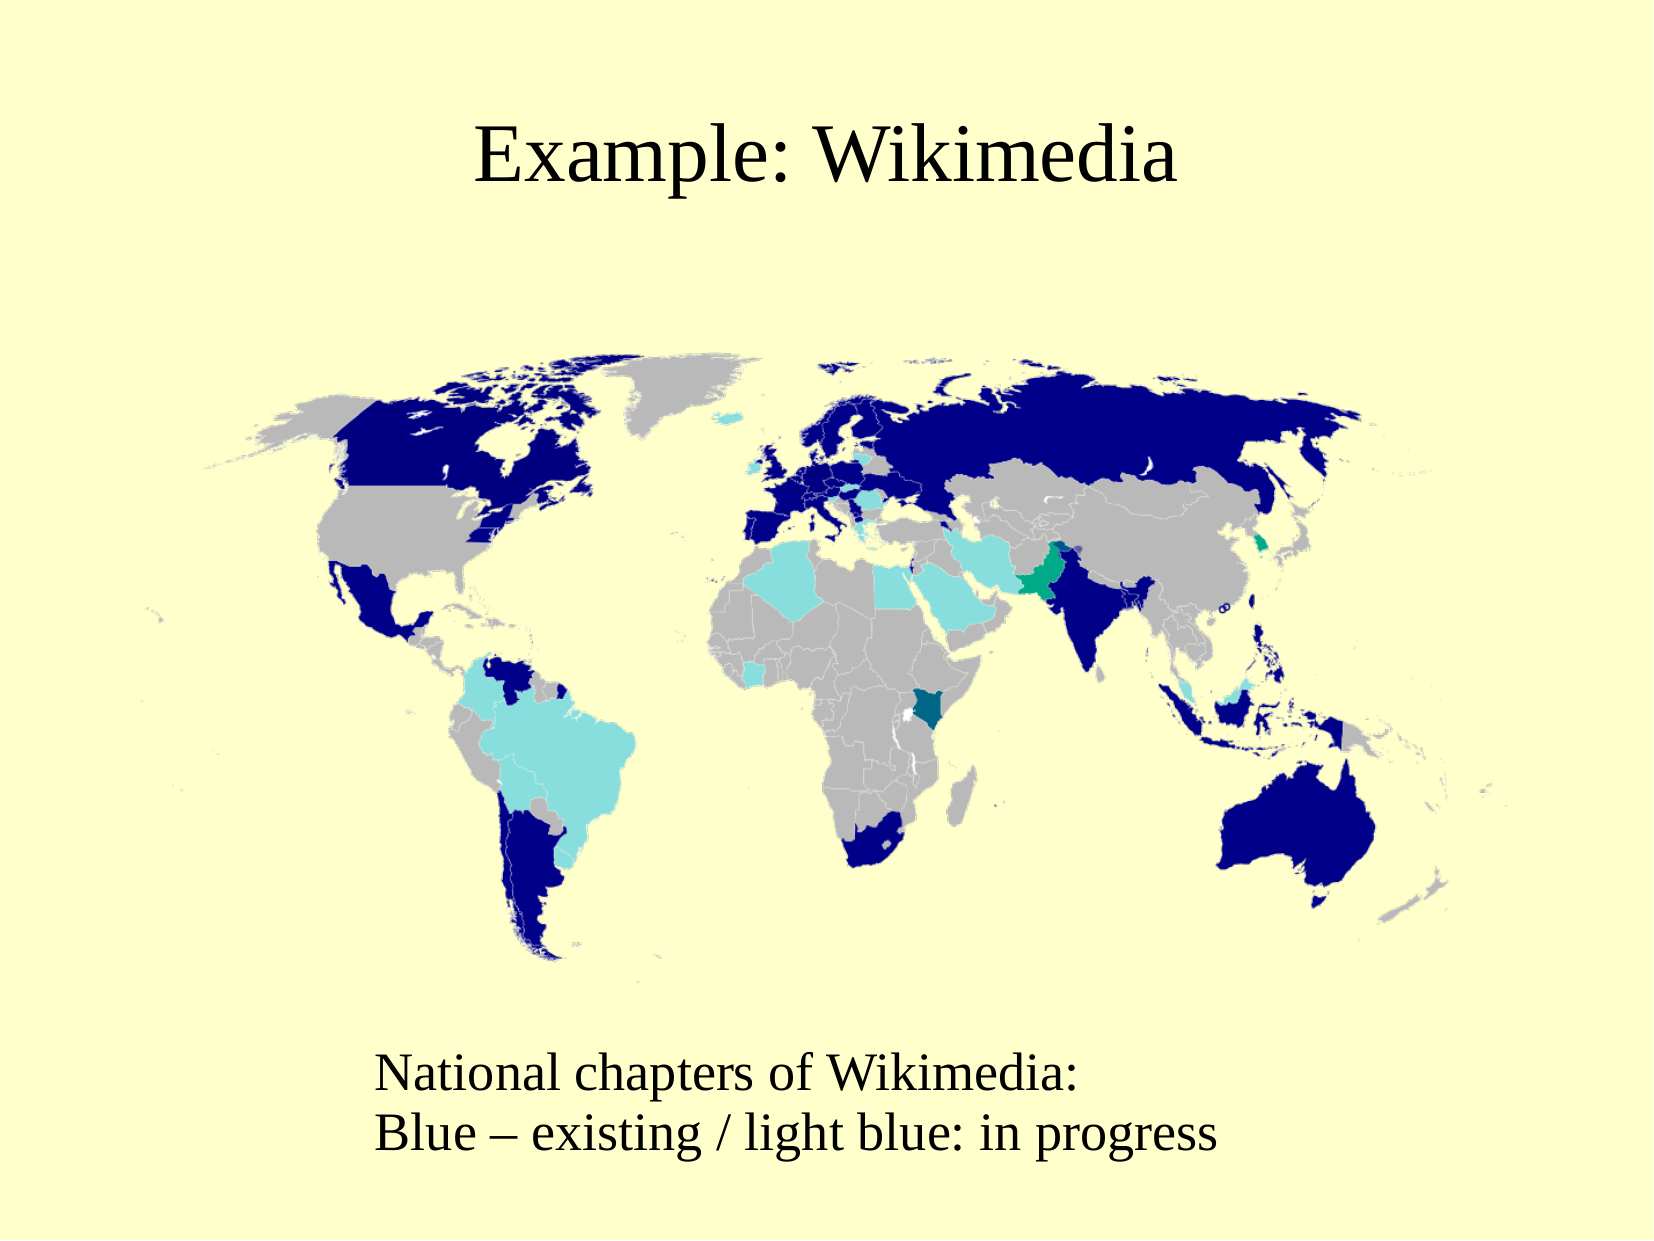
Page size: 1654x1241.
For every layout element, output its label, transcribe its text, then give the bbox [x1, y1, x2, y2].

list [82, 290, 1538, 1010]
picture [123, 306, 1513, 1012]
text_box National chapters of Wikimedia: Blue – existing / light blue: in progress [360, 1034, 1654, 1171]
title Example: Wikimedia [82, 49, 1571, 257]
